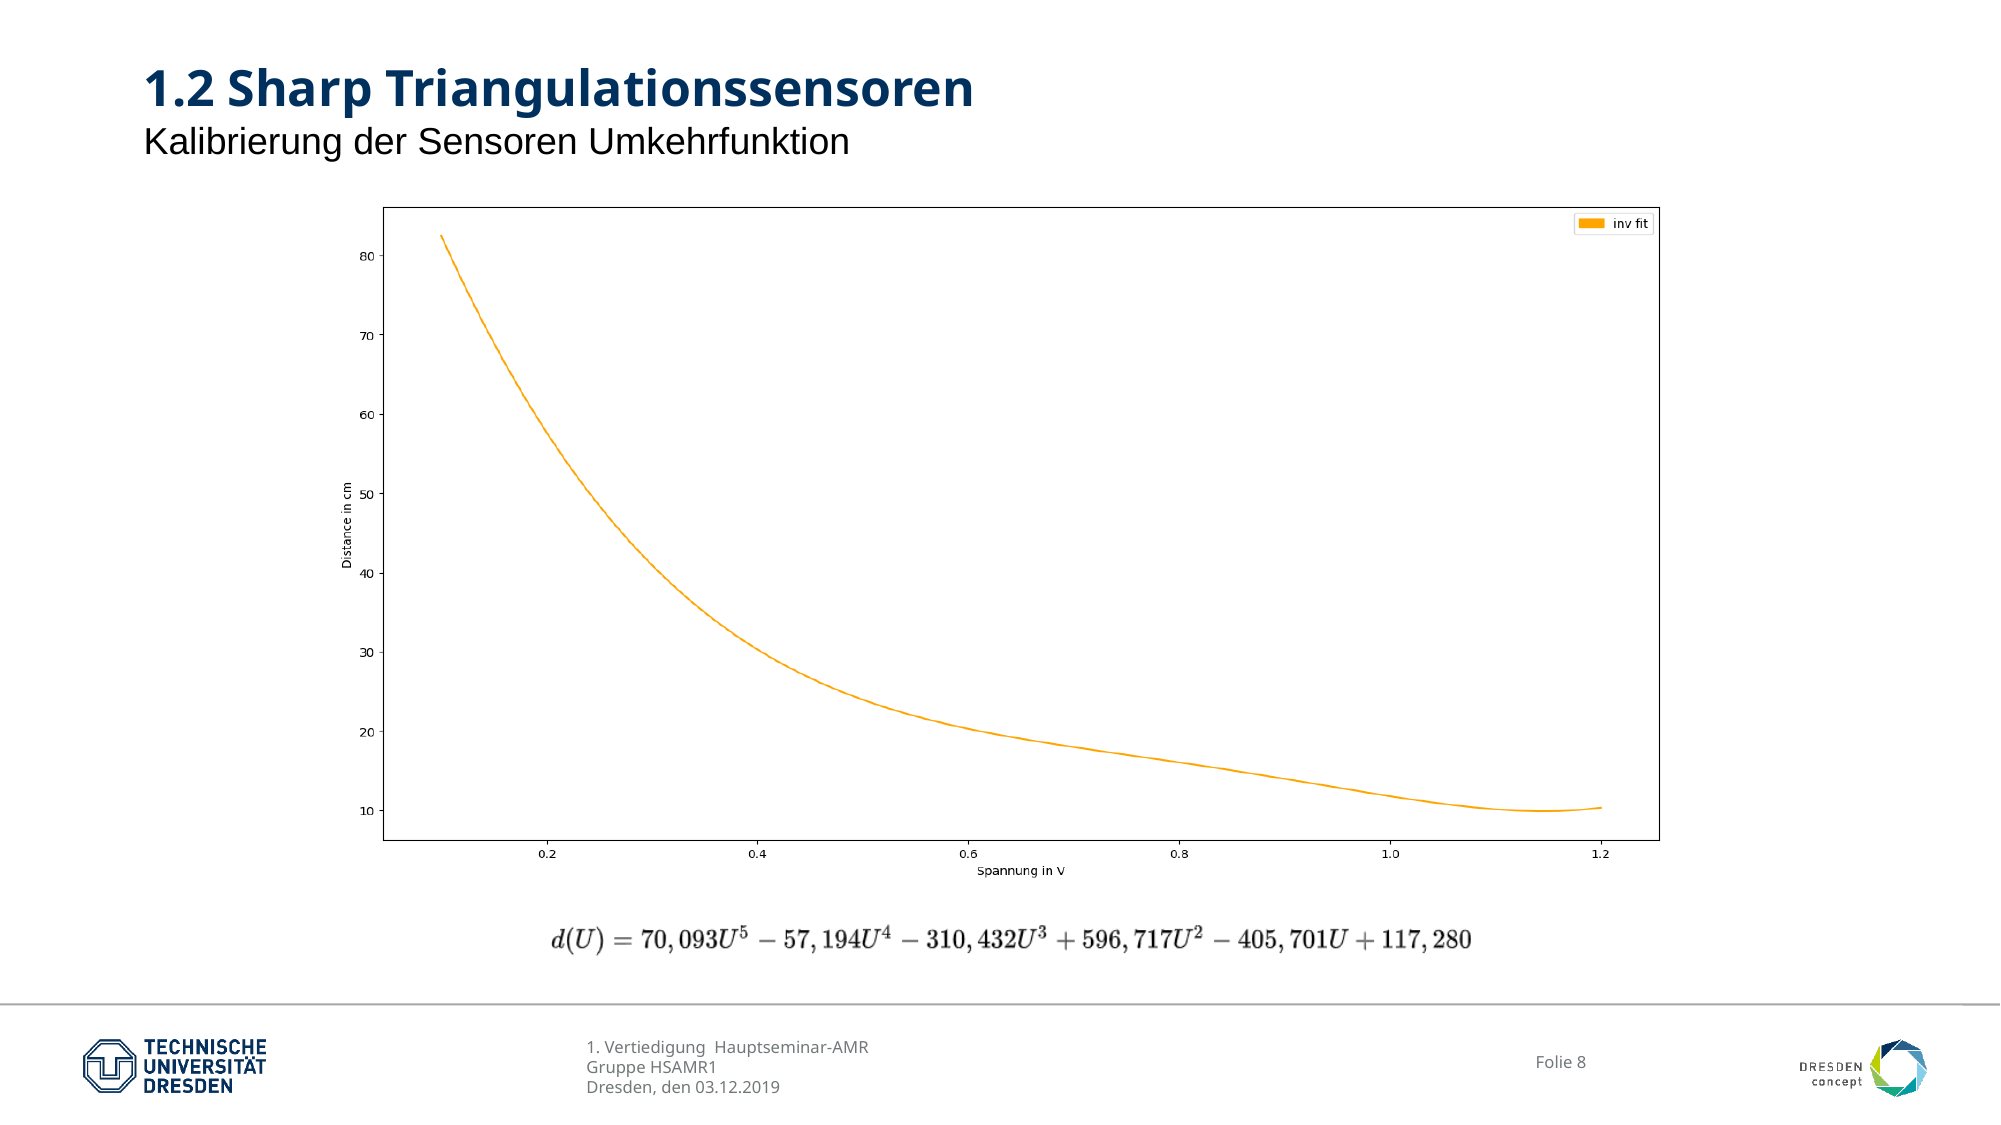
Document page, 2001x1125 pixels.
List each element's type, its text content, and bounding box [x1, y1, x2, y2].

picture [83, 1039, 266, 1093]
picture [177, 169, 1823, 958]
picture [1800, 1039, 1927, 1097]
text_box 1.2 Sharp Triangulationssensoren Kalibrierung der Sensoren Umkehrfunktion [143, 56, 1880, 169]
